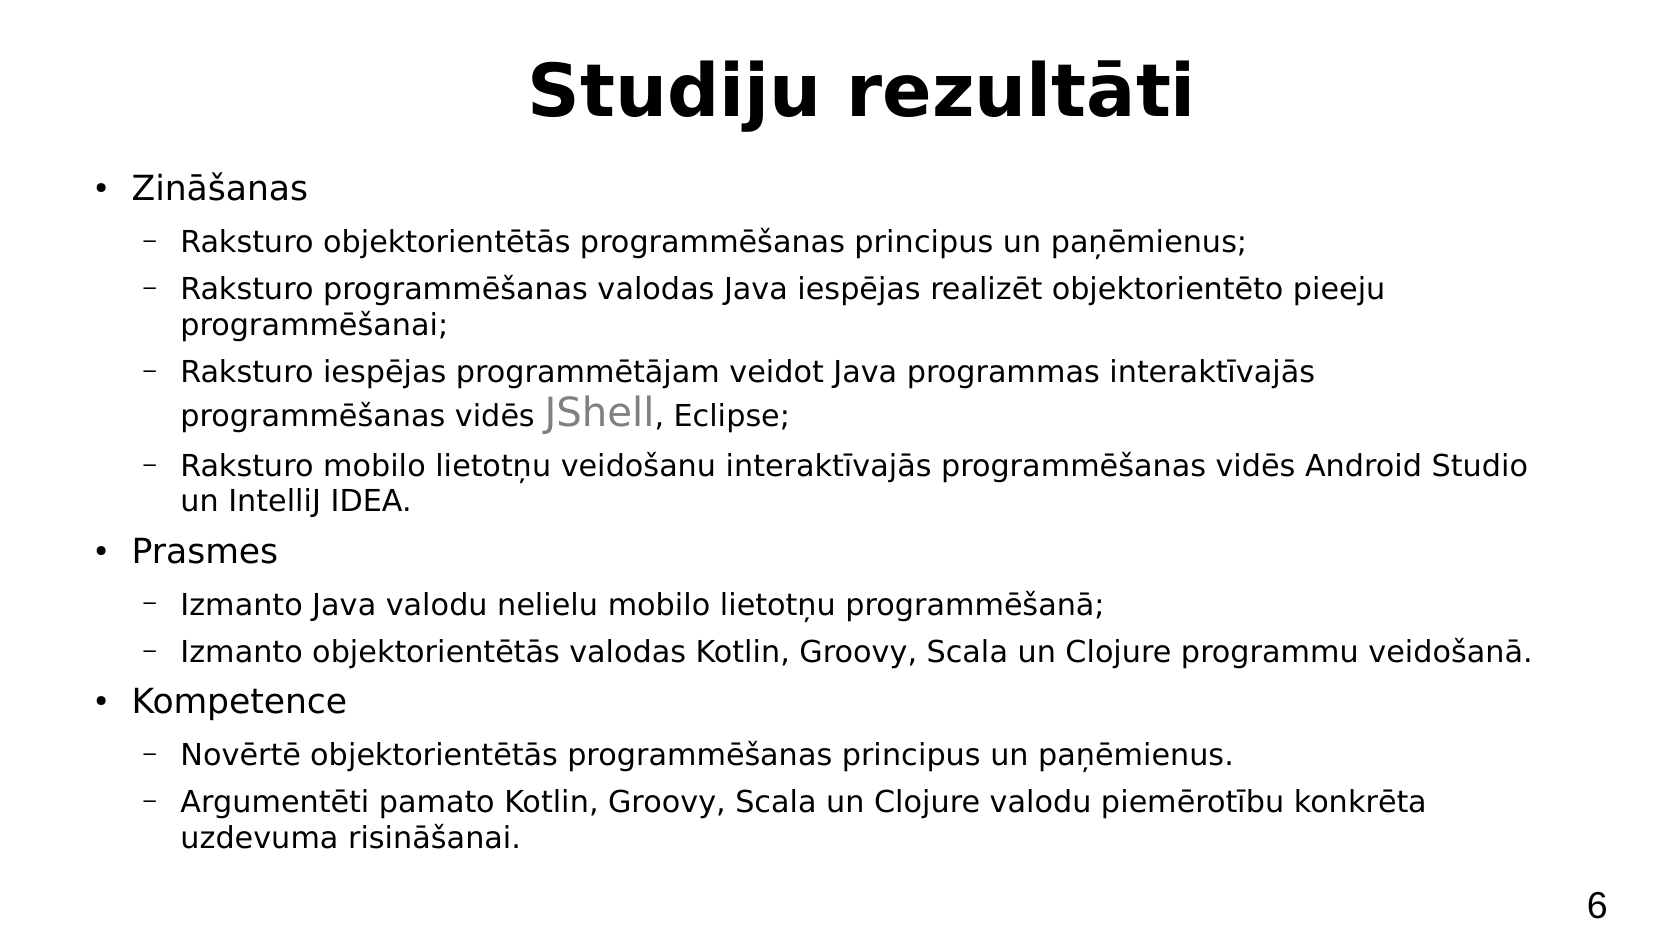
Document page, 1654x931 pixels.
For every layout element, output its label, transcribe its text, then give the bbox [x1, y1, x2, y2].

title Studiju rezultāti [82, 37, 1571, 147]
list Zināšanas Raksturo objektorientētās programmēšanas principus un paņēmienus; Raksturo programmēšanas valodas Java iespējas realizēt objektorientēto pieeju programmēšanai; Raksturo iespējas programmētājam veidot Java programmas interaktīvajās programmēšanas vidēs JShell, Eclipse; Raksturo mobilo lietotņu veidošanu interaktīvajās programmēšanas vidēs Android Studio un IntelliJ IDEA. Prasmes Izmanto Java valodu nelielu mobilo lietotņu programmēšanā; Izmanto objektorientētās valodas Kotlin, Groovy, Scala un Clojure programmu veidošanā. Kompetence Novērtē objektorientētās programmēšanas principus un paņēmienus. Argumentēti pamato Kotlin, Groovy, Scala un Clojure valodu piemērotību konkrēta uzdevuma risināšanai. [82, 168, 1538, 889]
